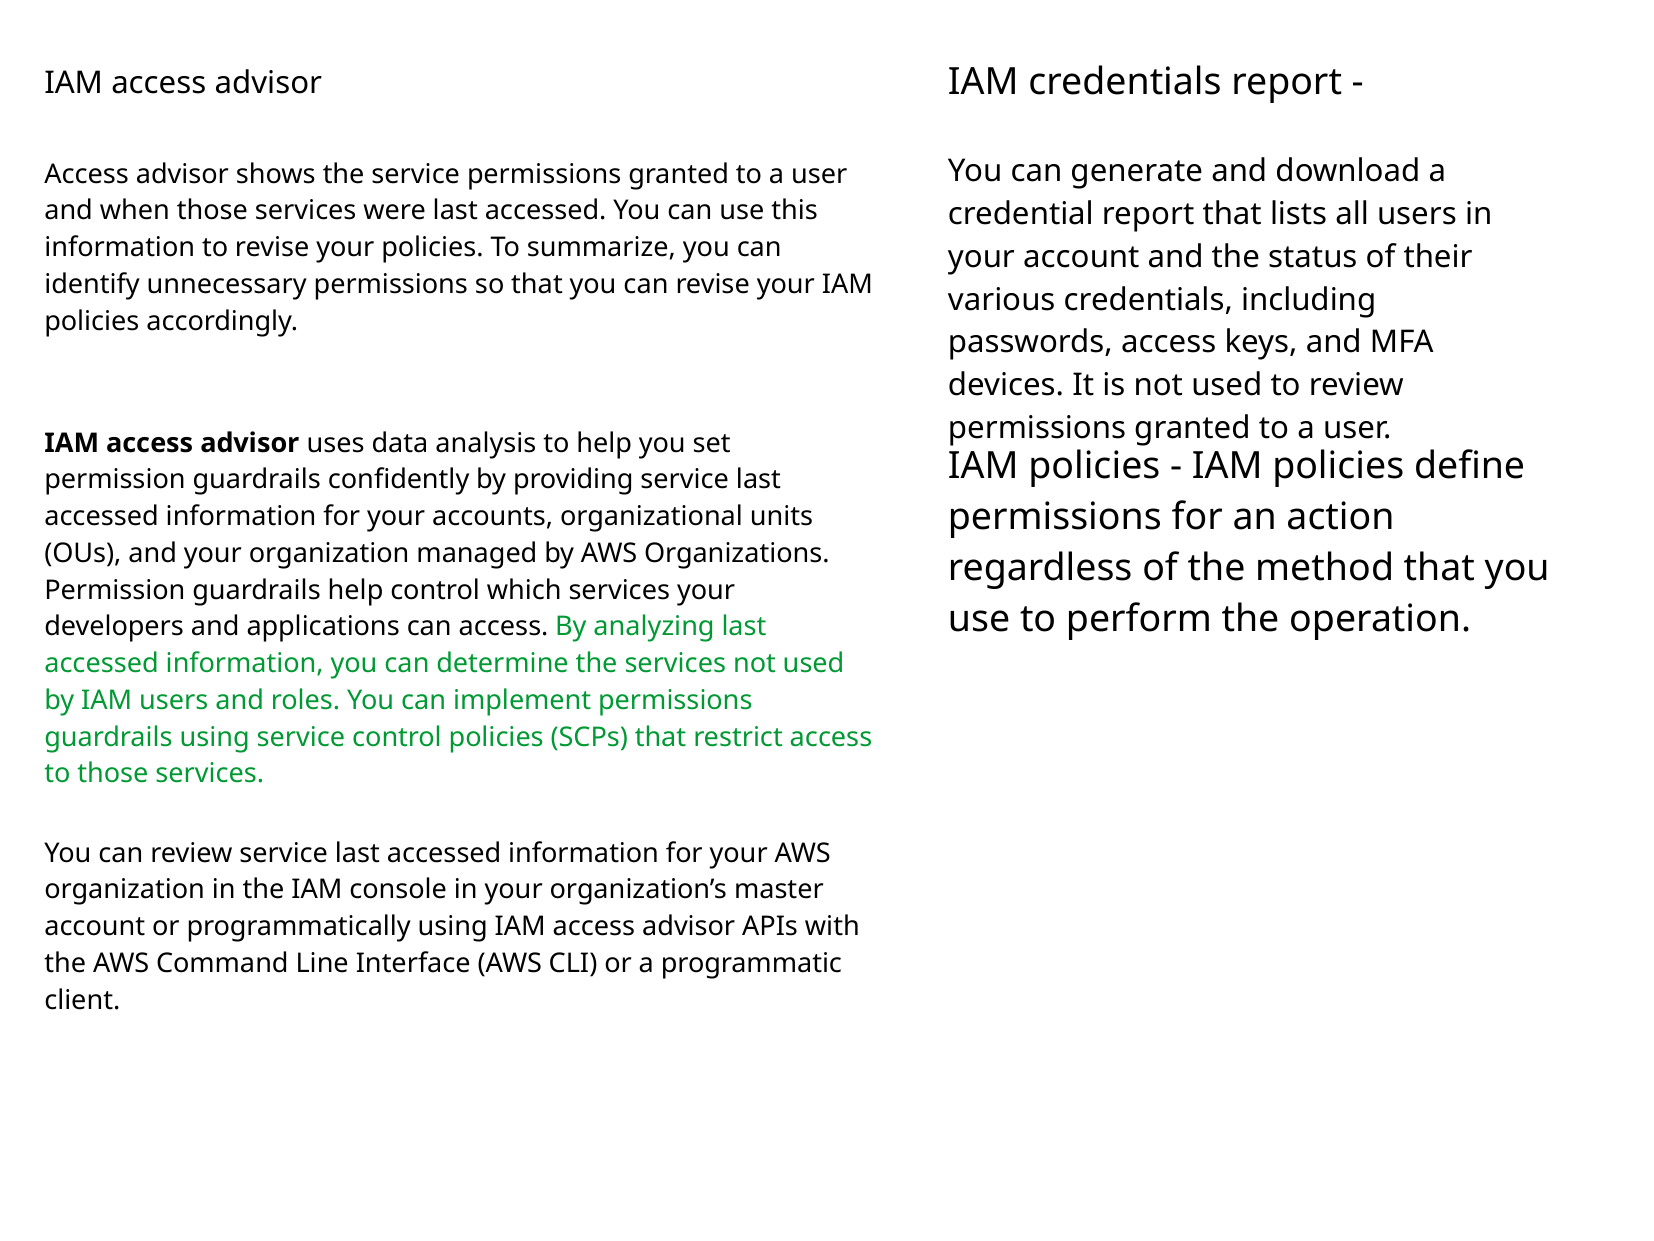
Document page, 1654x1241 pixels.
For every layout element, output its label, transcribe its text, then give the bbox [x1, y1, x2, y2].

text_box IAM access advisor Access advisor shows the service permissions granted to a user and when those services were last accessed. You can use this information to revise your policies. To summarize, you can identify unnecessary permissions so that you can revise your IAM policies accordingly. IAM access advisor uses data analysis to help you set permission guardrails confidently by providing service last accessed information for your accounts, organizational units (OUs), and your organization managed by AWS Organizations. Permission guardrails help control which services your developers and applications can access. By analyzing last accessed information, you can determine the services not used by IAM users and roles. You can implement permissions guardrails using service control policies (SCPs) that restrict access to those services. You can review service last accessed information for your AWS organization in the IAM console in your organization’s master account or programmatically using IAM access advisor APIs with the AWS Command Line Interface (AWS CLI) or a programmatic client. [29, 53, 892, 679]
text_box IAM credentials report - You can generate and download a credential report that lists all users in your account and the status of their various credentials, including passwords, access keys, and MFA devices. It is not used to review permissions granted to a user. [933, 47, 1548, 348]
text_box IAM policies - IAM policies define permissions for an action regardless of the method that you use to perform the operation. [933, 431, 1583, 615]
